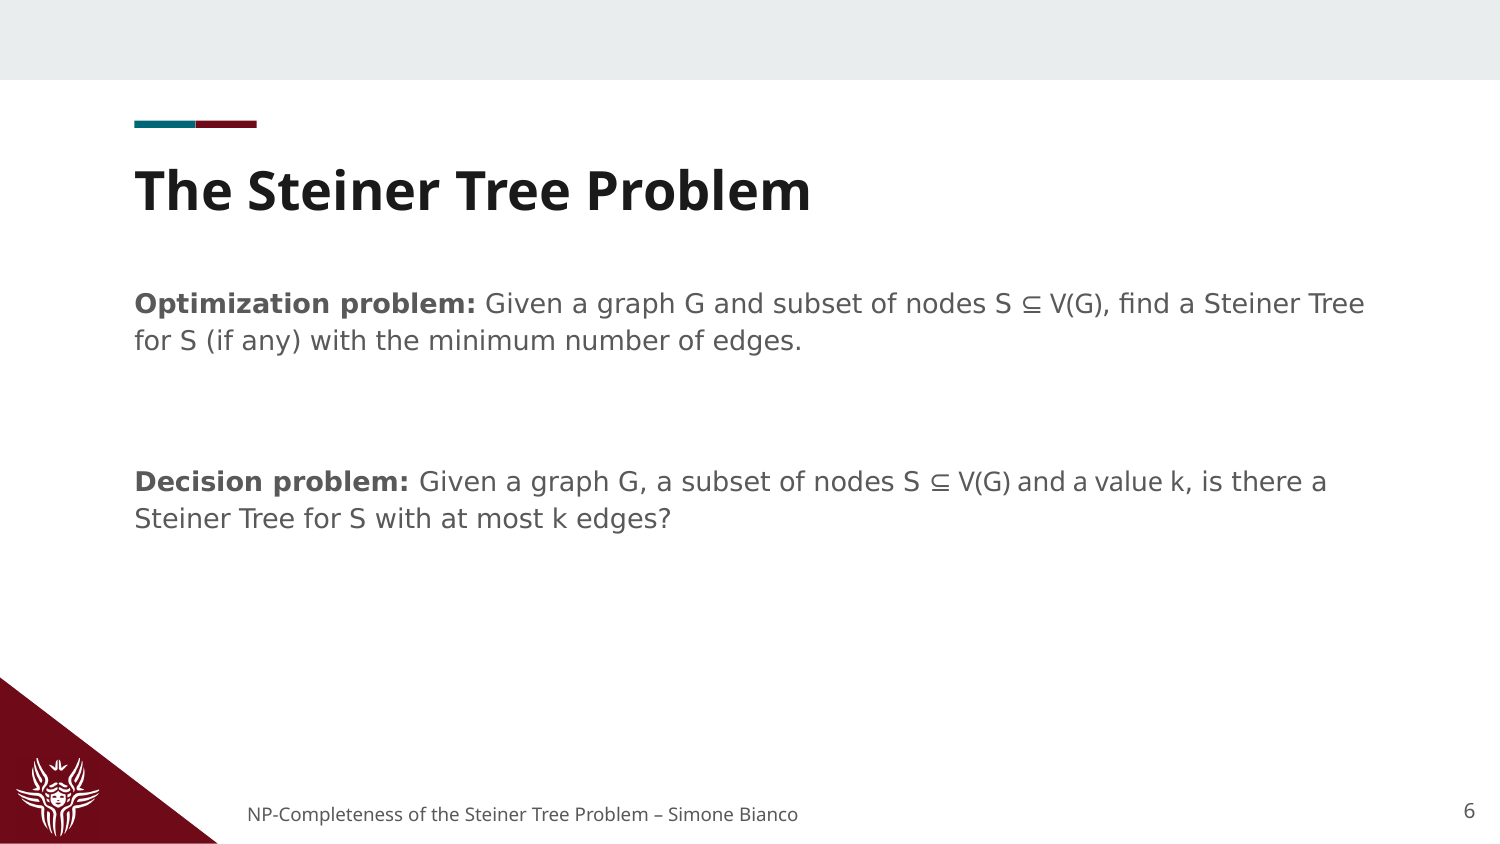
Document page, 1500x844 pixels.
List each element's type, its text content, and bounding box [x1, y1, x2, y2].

picture [16, 758, 100, 839]
title The Steiner Tree Problem [119, 141, 1381, 230]
slide_number <number> [1400, 779, 1491, 844]
list Optimization problem: Given a graph G and subset of nodes S ⊆ V(G), find a Steiner Tree for S (if any) with the minimum number of edges. Decision problem: Given a graph G, a subset of nodes S ⊆ V(G) and a value k, is there a Steiner Tree for S with at most k edges? [119, 266, 1418, 637]
subtitle NP-Completeness of the Steiner Tree Problem – Simone Bianco [232, 783, 1193, 839]
